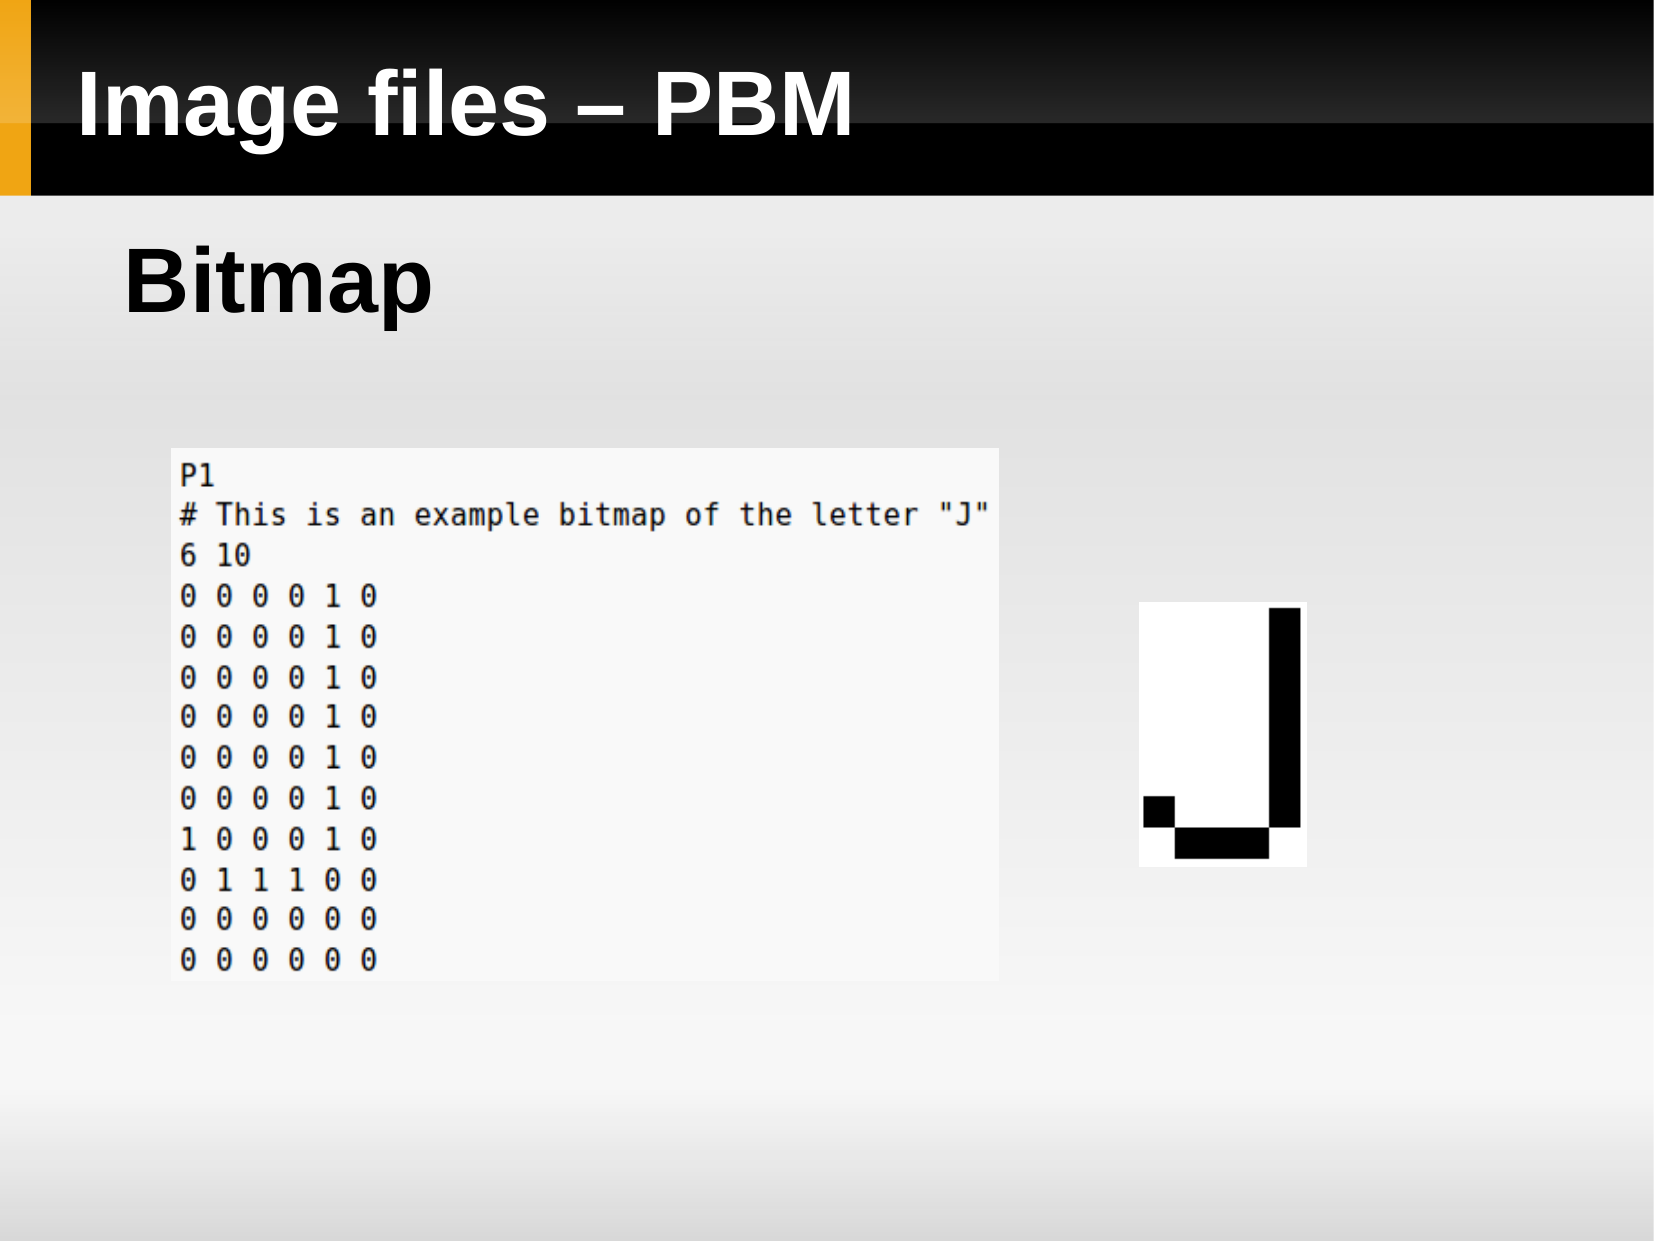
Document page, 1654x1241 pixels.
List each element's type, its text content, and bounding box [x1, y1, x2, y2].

title Image files – PBM [76, 0, 1565, 208]
picture [0, 0, 1654, 1241]
title Bitmap [124, 177, 1418, 384]
